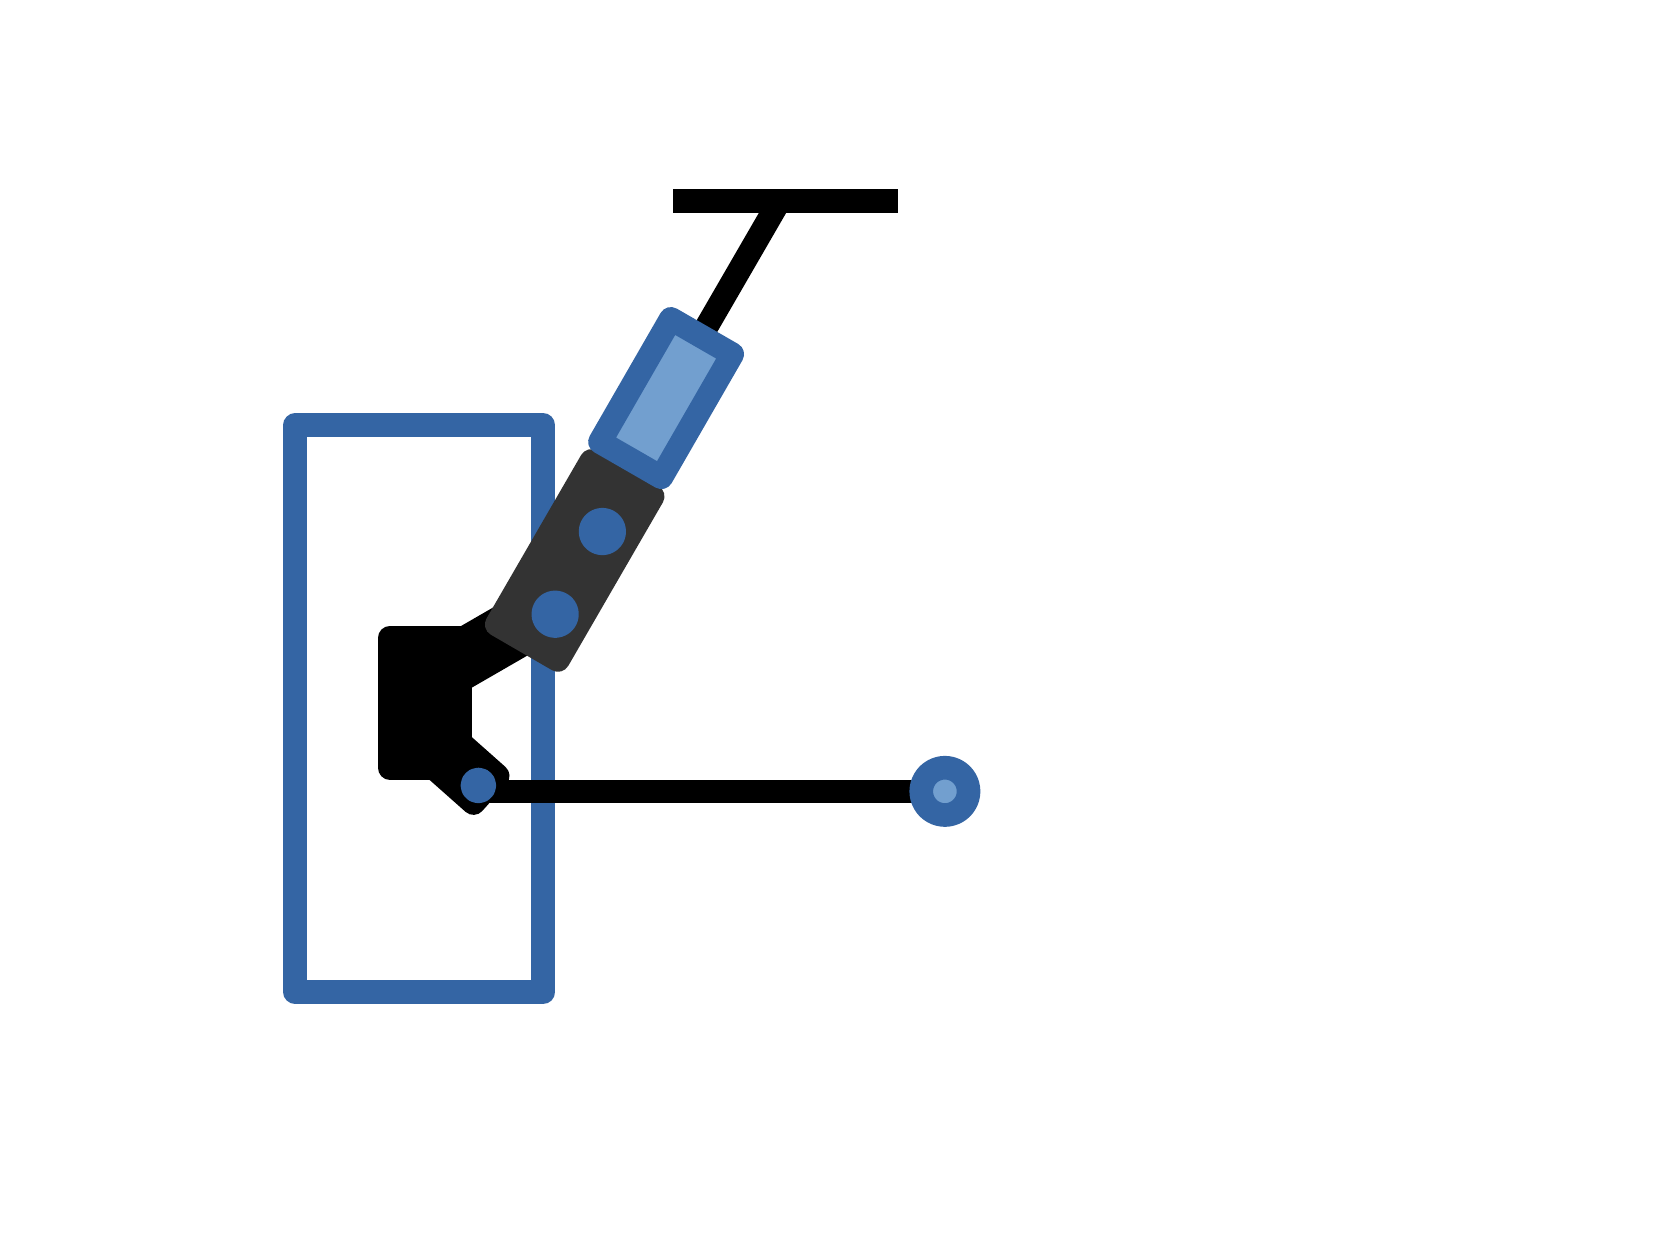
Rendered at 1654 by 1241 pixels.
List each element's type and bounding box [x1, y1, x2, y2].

text_box [389, 460, 653, 802]
text_box [599, 318, 733, 478]
text_box [921, 767, 969, 816]
